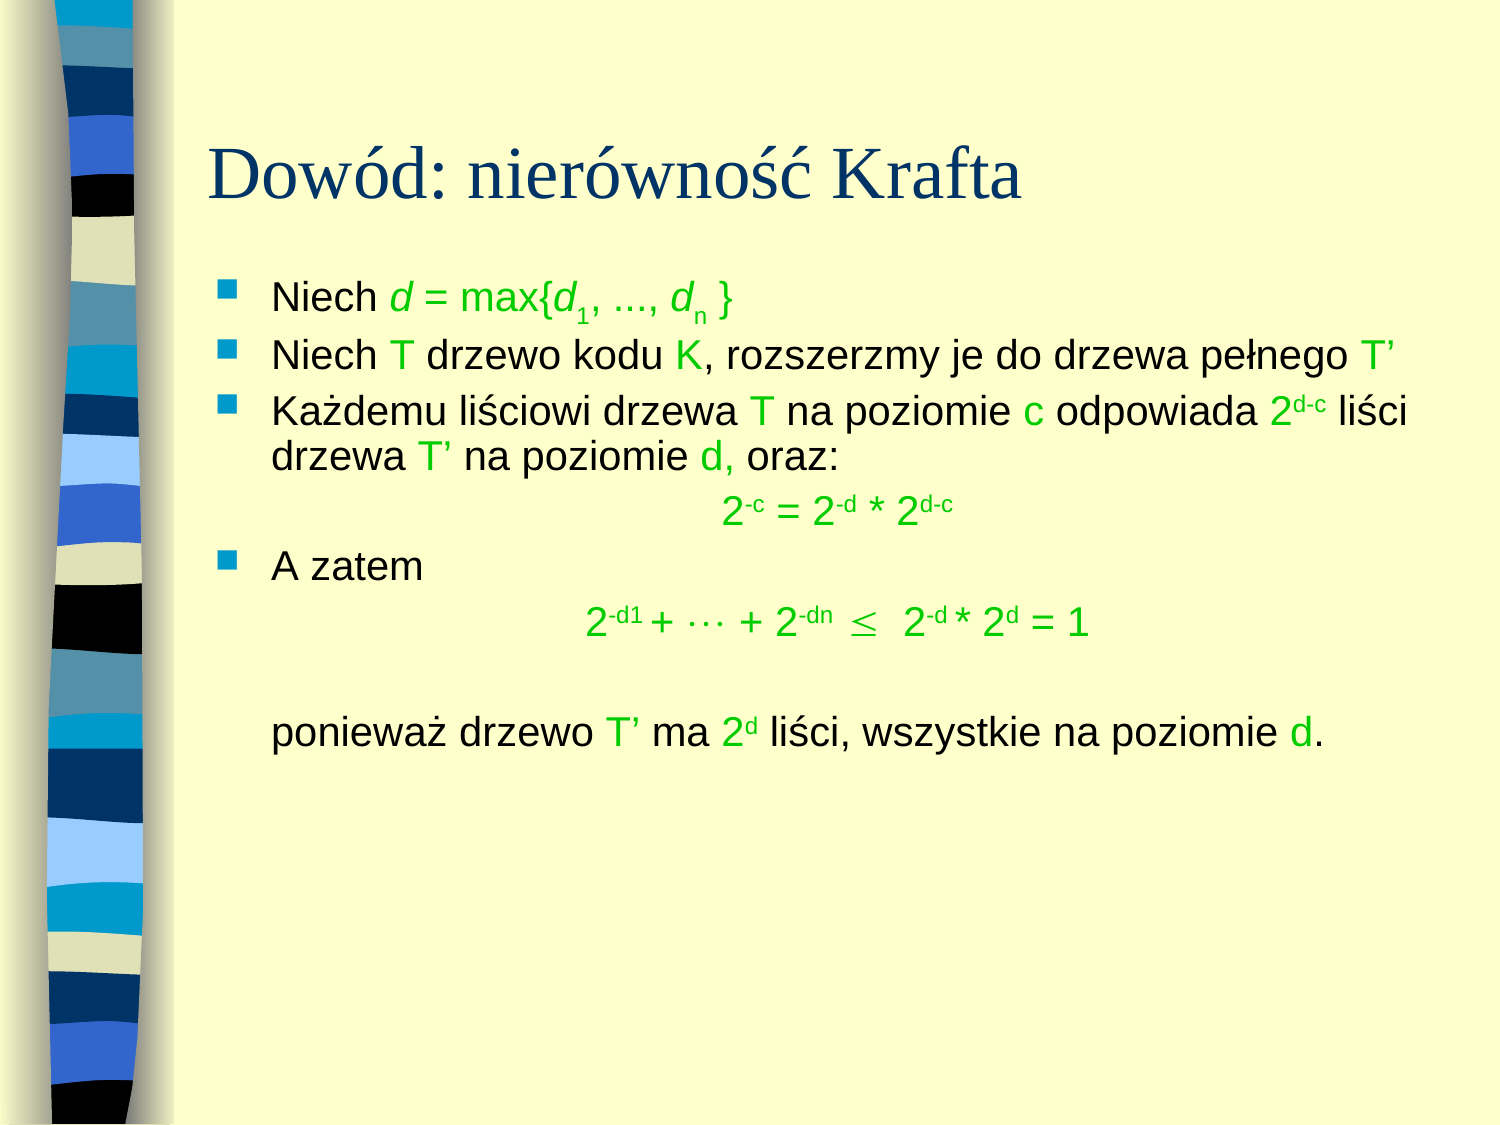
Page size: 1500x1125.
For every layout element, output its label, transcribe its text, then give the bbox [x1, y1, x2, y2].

title Dowód: nierówność Krafta [192, 74, 1468, 262]
list [174, 237, 1450, 913]
text_box Niech d = max{d1, ..., dn } Niech T drzewo kodu K, rozszerzmy je do drzewa pełnego T’ Każdemu liściowi drzewa T na poziomie c odpowiada 2d-c liści drzewa T’ na poziomie d, oraz: 2-c = 2-d * 2d-c A zatem 2-d1 +  + 2-dn  2-d * 2d = 1 ponieważ drzewo T’ ma 2d liści, wszystkie na poziomie d. [200, 262, 1476, 938]
